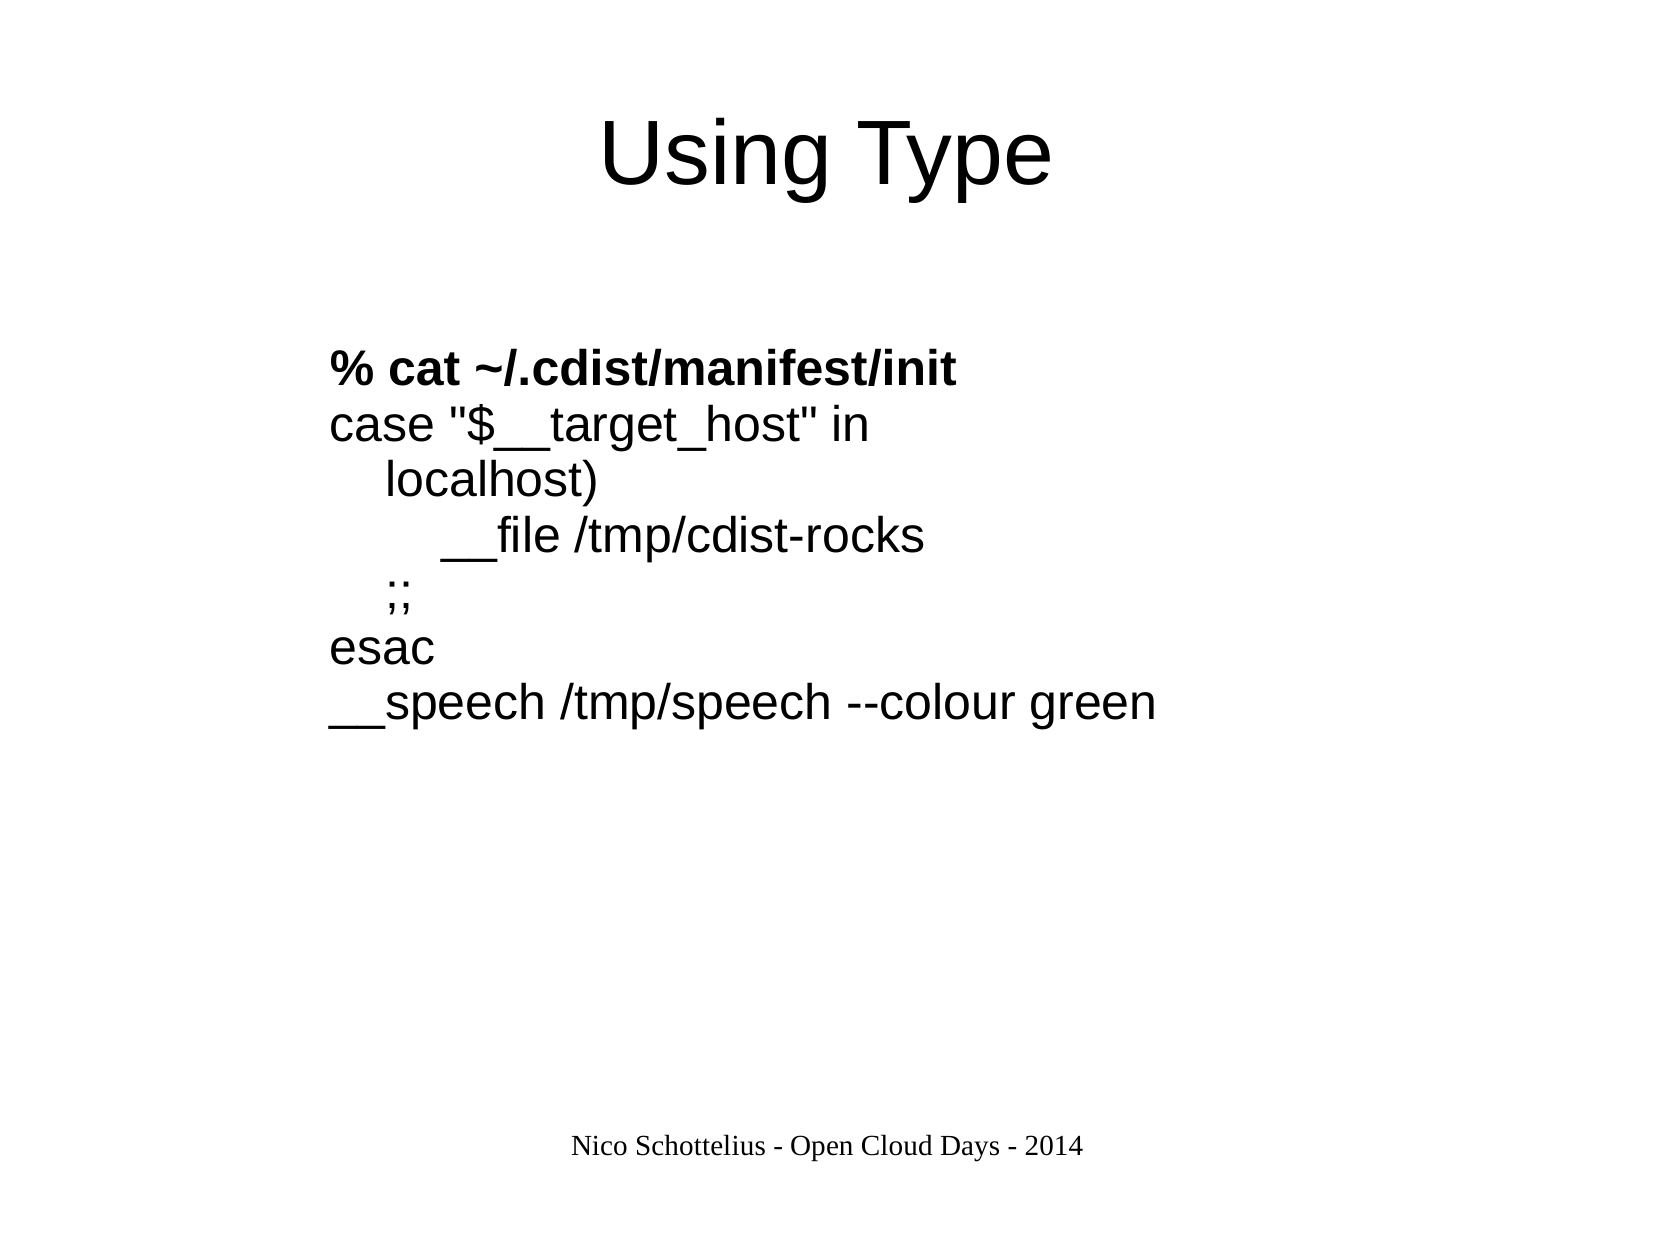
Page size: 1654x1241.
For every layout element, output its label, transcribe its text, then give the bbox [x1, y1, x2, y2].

title Using Type [82, 49, 1571, 257]
text_box % cat ~/.cdist/manifest/init case "$__target_host" in localhost) __file /tmp/cdist-rocks ;; esac __speech /tmp/speech --colour green [314, 332, 1440, 1065]
